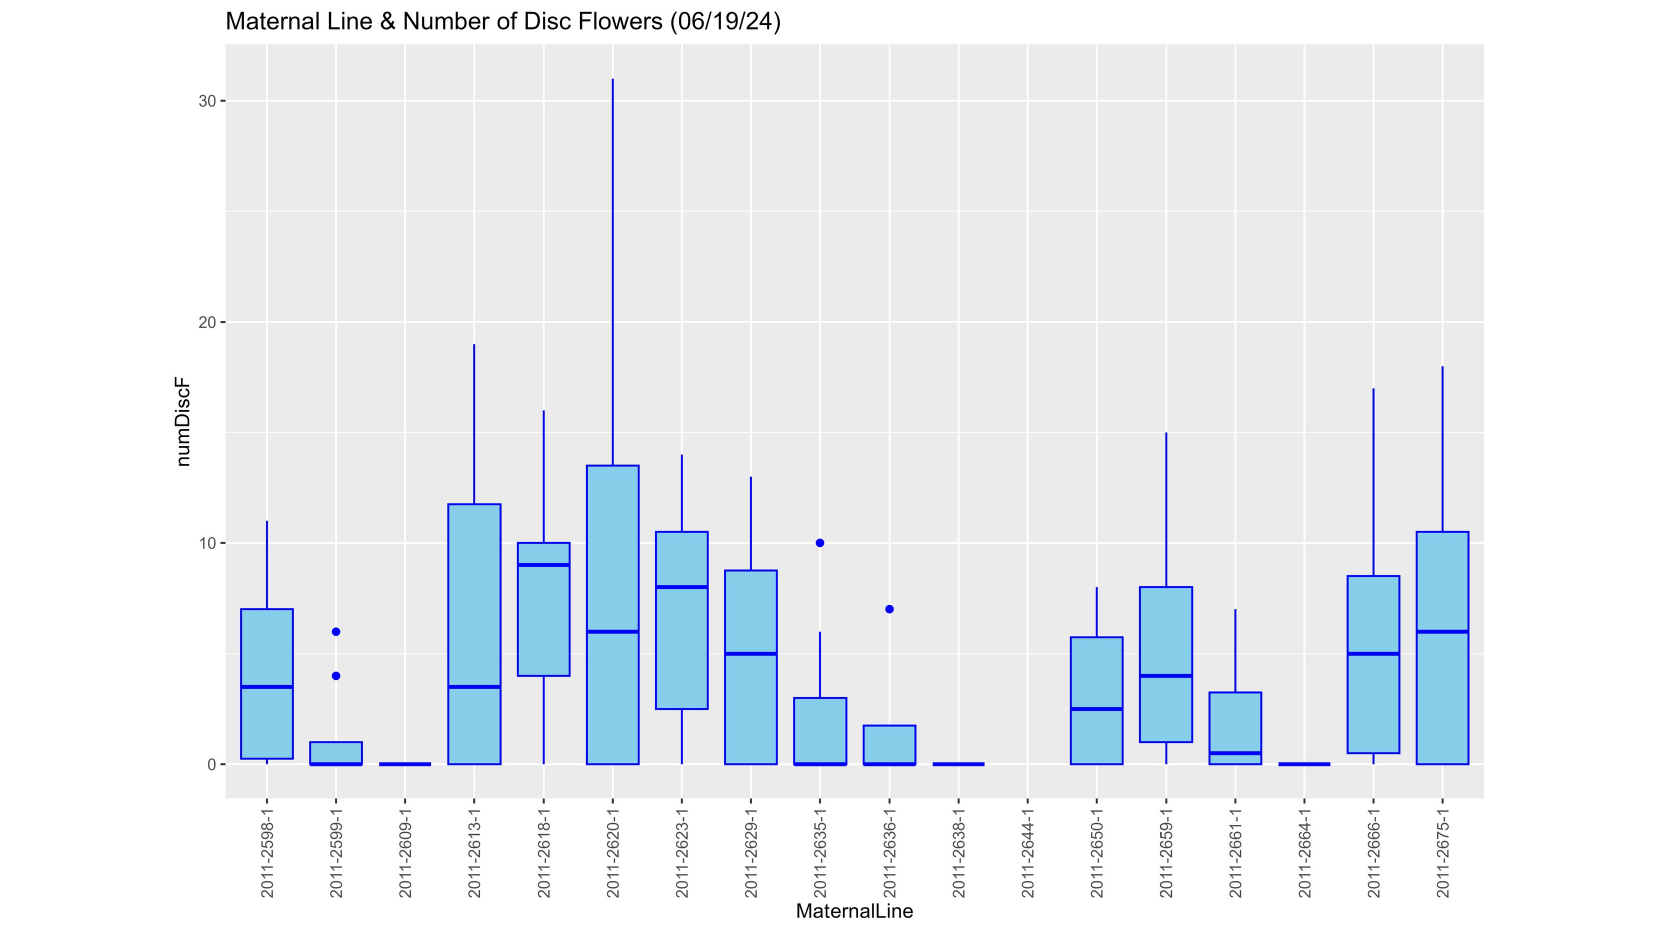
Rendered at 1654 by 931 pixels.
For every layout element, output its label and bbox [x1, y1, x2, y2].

picture [164, 1, 1494, 931]
